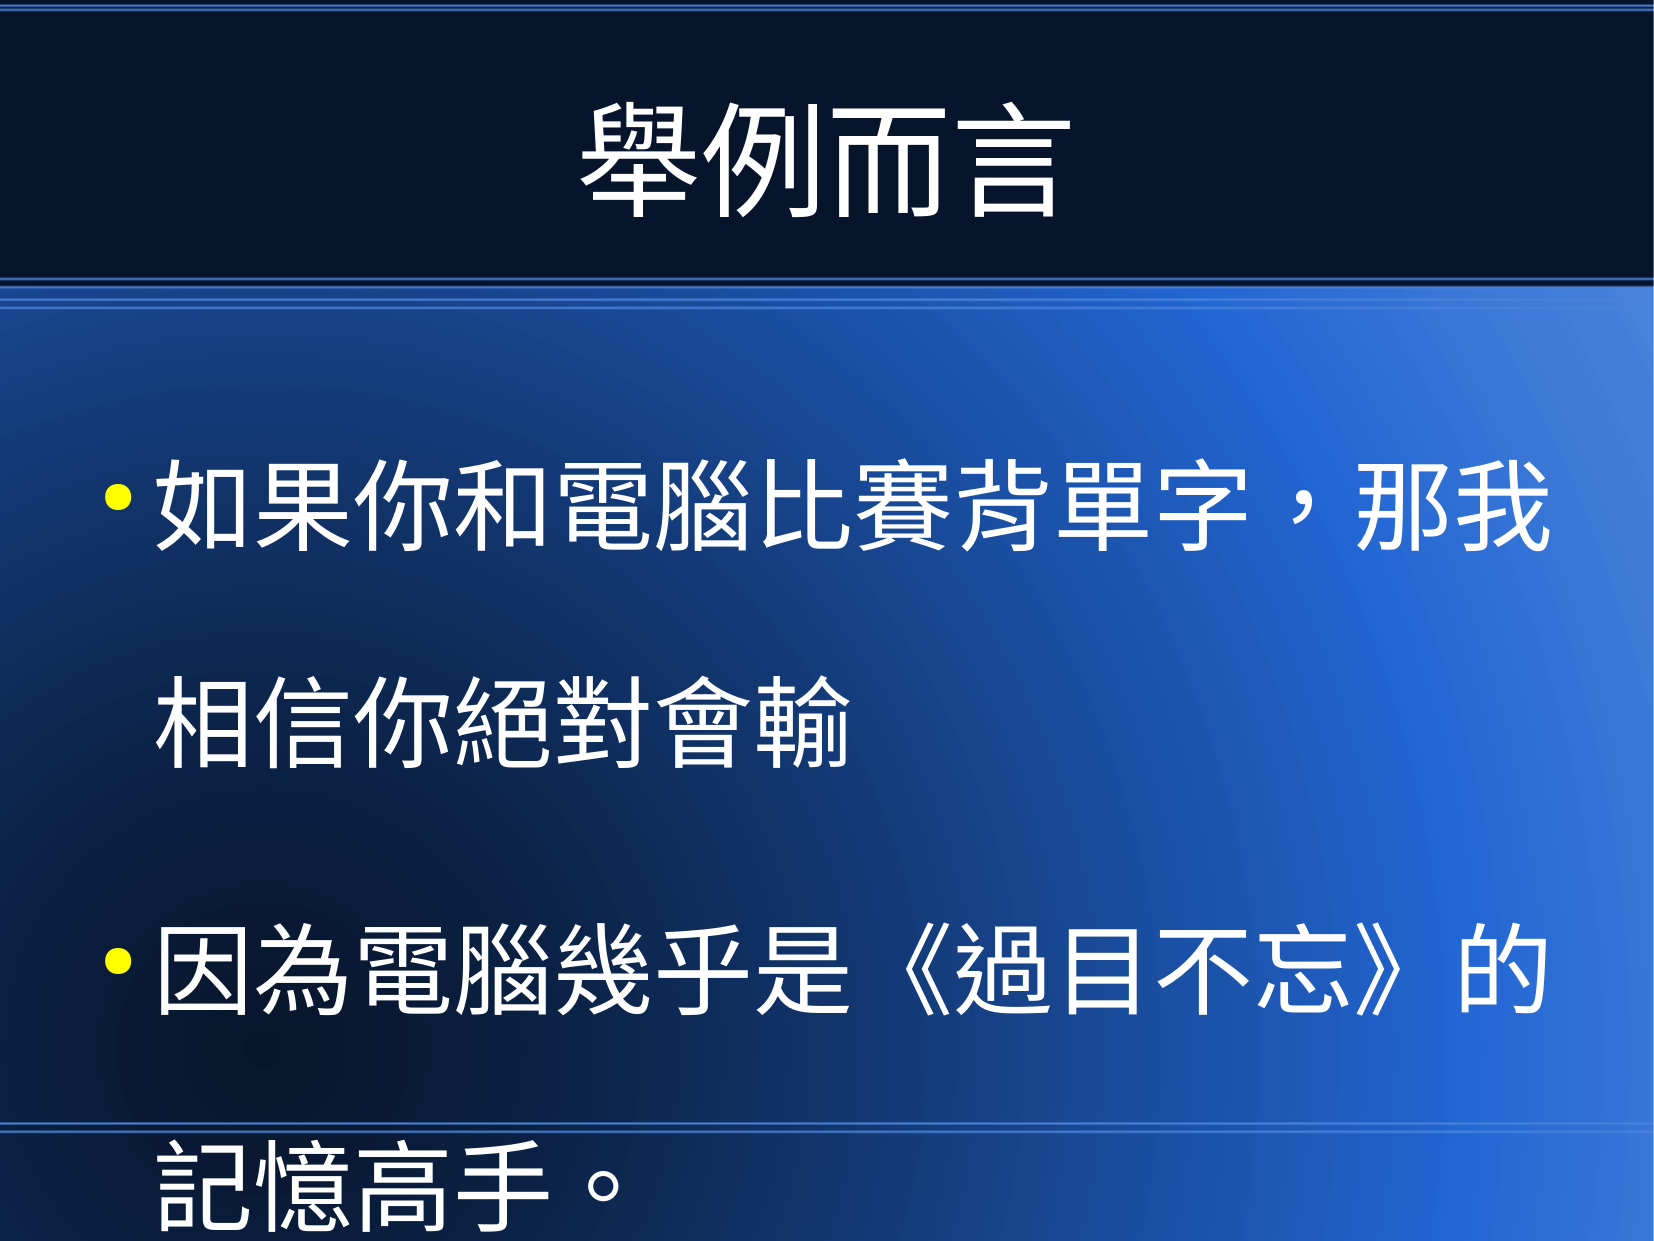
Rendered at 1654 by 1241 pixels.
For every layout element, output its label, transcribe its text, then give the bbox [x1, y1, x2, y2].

picture [0, 0, 1654, 1241]
list 如果你和電腦比賽背單字，那我相信你絕對會輸 因為電腦幾乎是《過目不忘》的記憶高手。 [82, 355, 1571, 1241]
title 舉例而言 [82, 49, 1571, 257]
